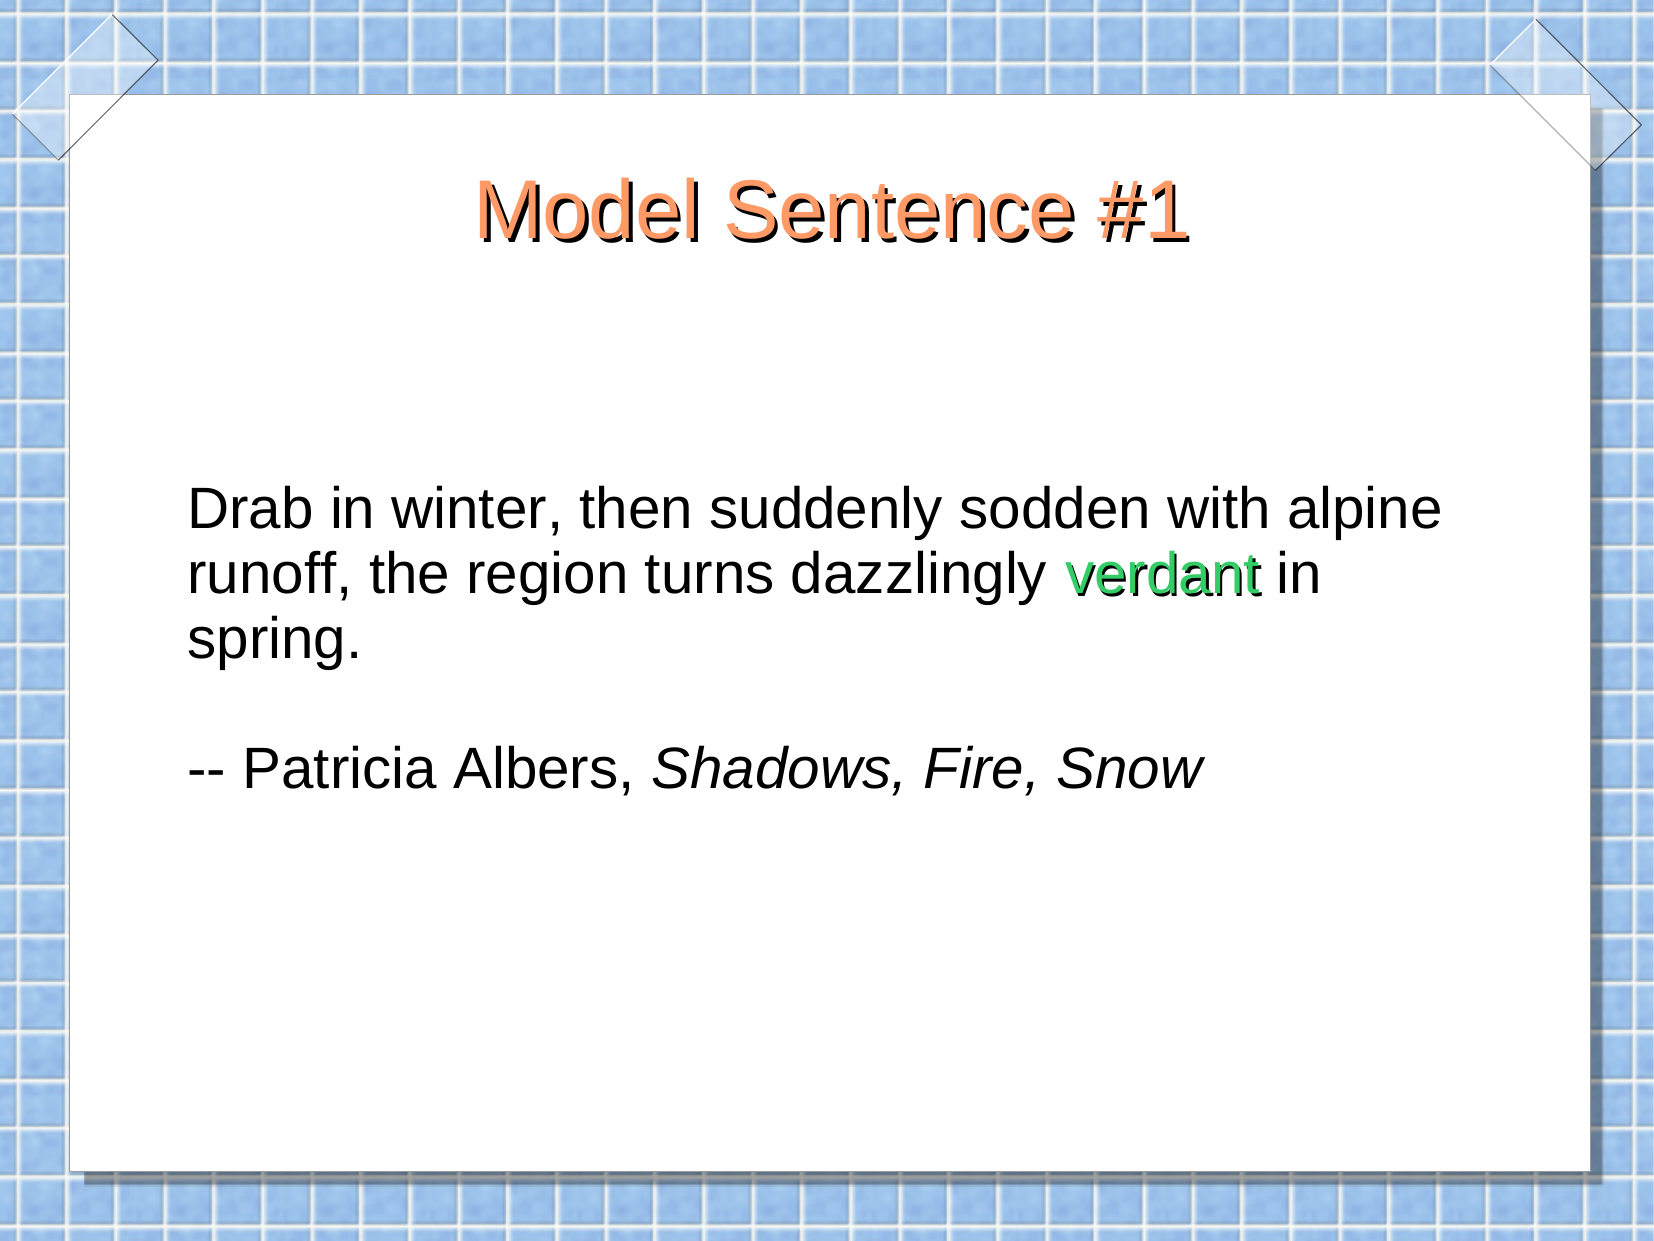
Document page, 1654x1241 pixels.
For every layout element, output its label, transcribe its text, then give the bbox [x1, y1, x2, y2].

picture [0, 0, 1654, 1241]
subtitle Drab in winter, then suddenly sodden with alpine runoff, the region turns dazzlingly verdant in spring. -- Patricia Albers, Shadows, Fire, Snow [187, 376, 1501, 901]
title Model Sentence #1 [116, 101, 1548, 318]
